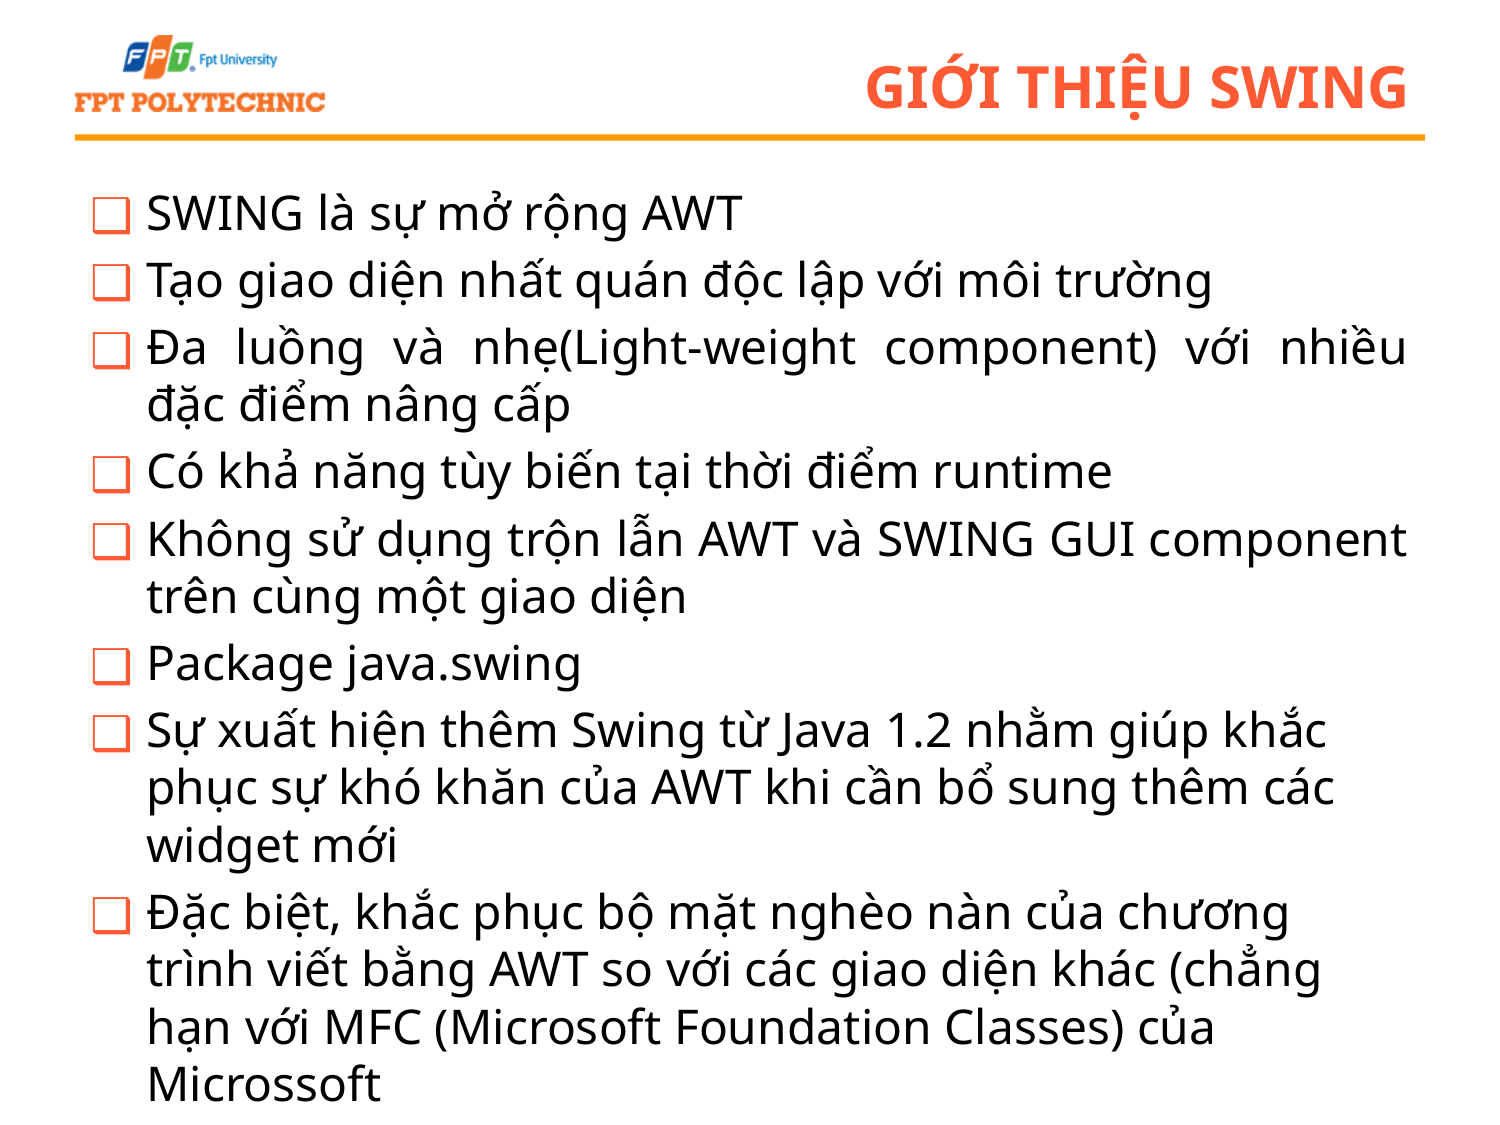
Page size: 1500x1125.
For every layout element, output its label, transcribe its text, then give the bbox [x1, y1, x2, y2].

list SWING là sự mở rộng AWT Tạo giao diện nhất quán độc lập với môi trường Đa luồng và nhẹ(Light-weight component) với nhiều đặc điểm nâng cấp Có khả năng tùy biến tại thời điểm runtime Không sử dụng trộn lẫn AWT và SWING GUI component trên cùng một giao diện Package java.swing Sự xuất hiện thêm Swing từ Java 1.2 nhằm giúp khắc phục sự khó khăn của AWT khi cần bổ sung thêm các widget mới Đặc biệt, khắc phục bộ mặt nghèo nàn của chương trình viết bằng AWT so với các giao diện khác (chẳng hạn với MFC (Microsoft Foundation Classes) của Microssoft [75, 174, 1425, 1038]
picture [75, 35, 325, 112]
title Giới thiệu SWING [337, 45, 1425, 125]
